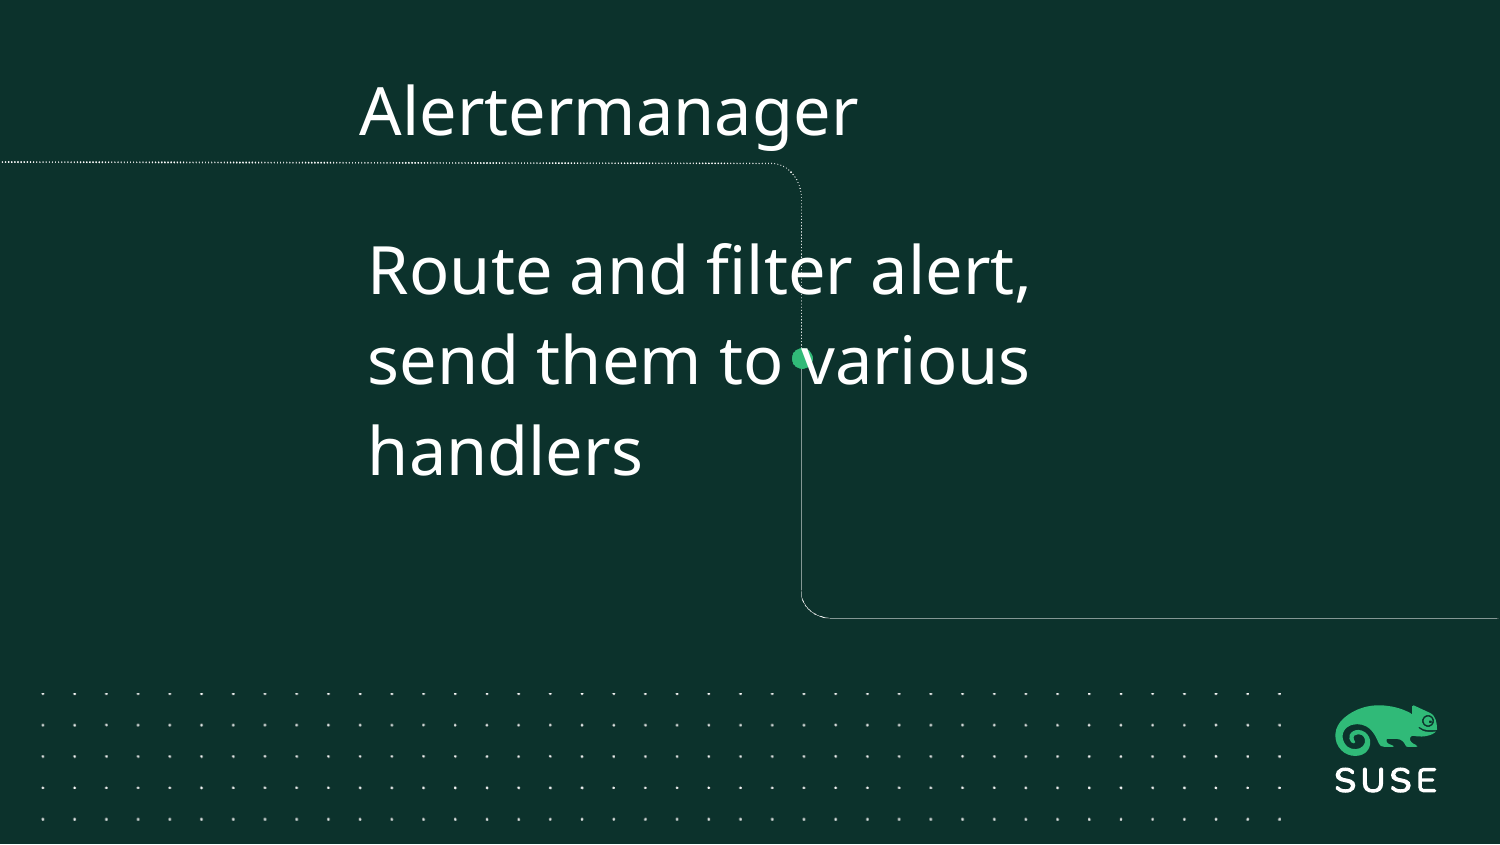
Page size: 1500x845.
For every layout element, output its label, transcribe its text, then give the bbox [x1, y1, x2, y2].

text_box Alertermanager [345, 56, 997, 151]
text_box Route and filter alert, send them to various handlers [353, 215, 1126, 466]
picture [0, 161, 1499, 619]
